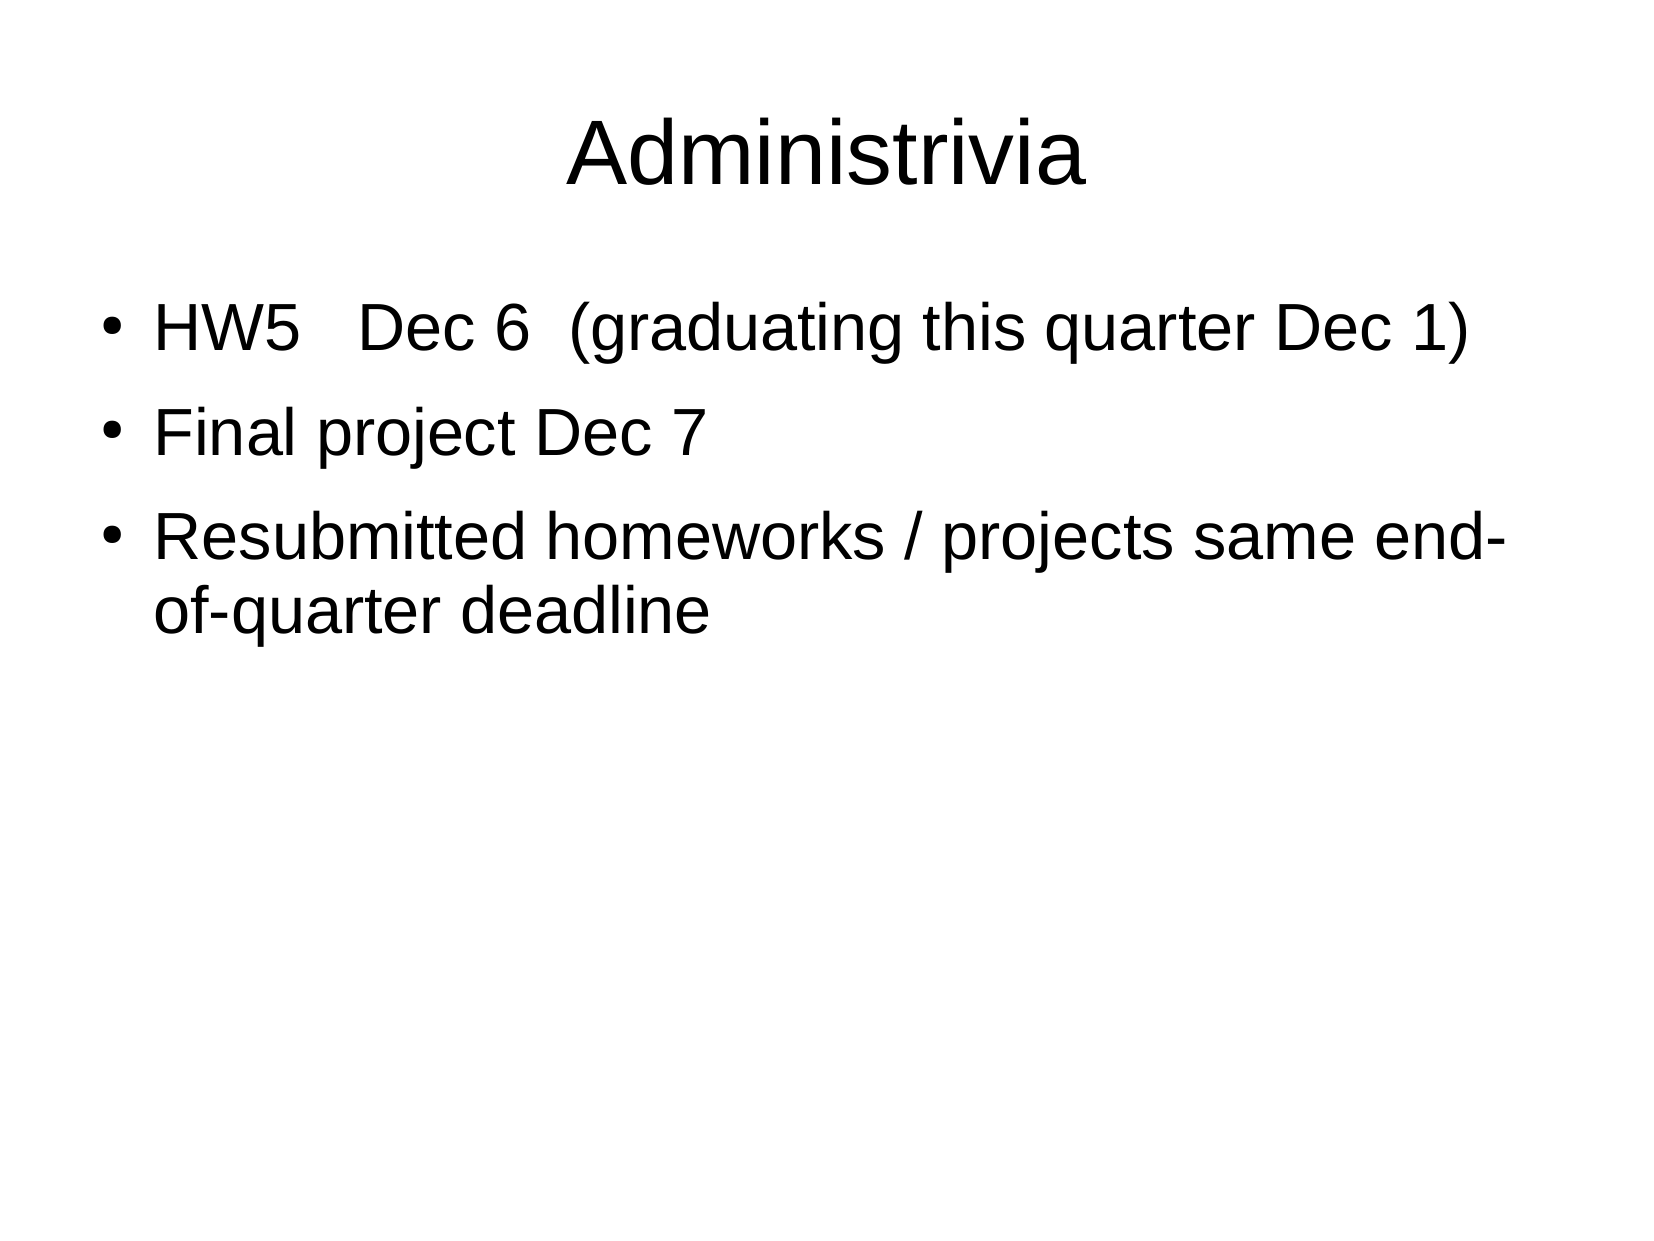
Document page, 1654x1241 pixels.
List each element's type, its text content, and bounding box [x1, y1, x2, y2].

title Administrivia [82, 49, 1571, 257]
list HW5 Dec 6 (graduating this quarter Dec 1) Final project Dec 7 Resubmitted homeworks / projects same end-of-quarter deadline [82, 290, 1571, 1109]
